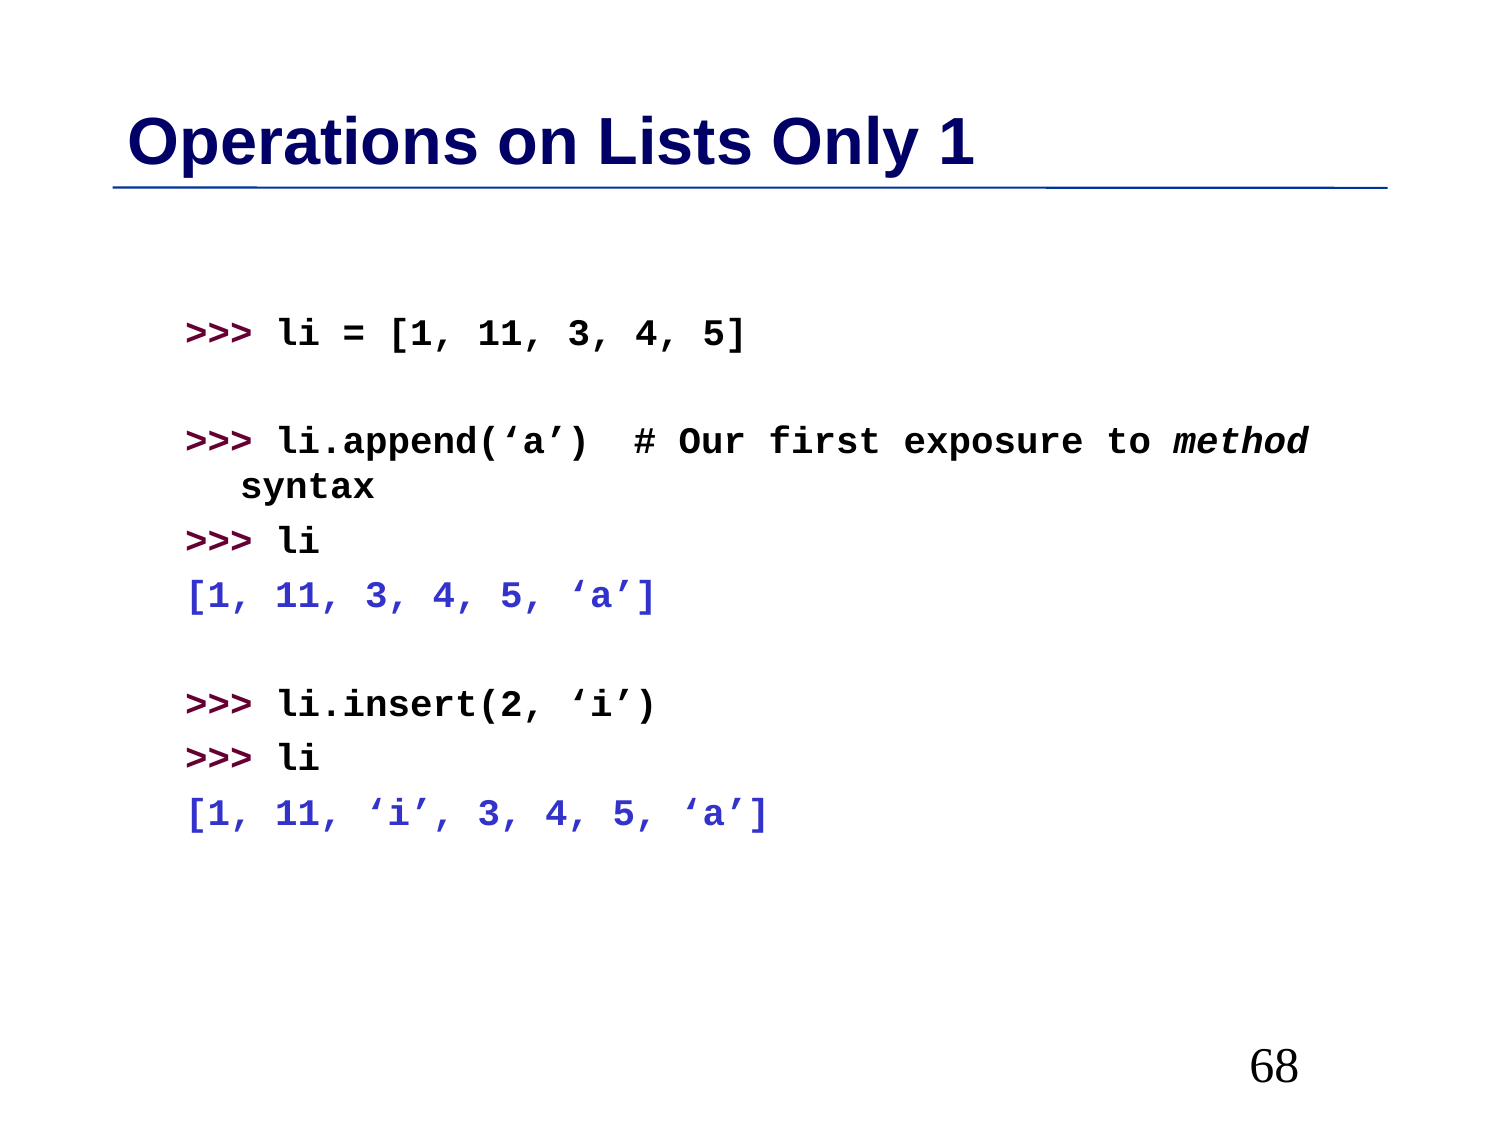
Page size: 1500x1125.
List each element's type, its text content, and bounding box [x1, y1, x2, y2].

list >>> li = [1, 11, 3, 4, 5] >>> li.append(‘a’) # Our first exposure to method syntax >>> li [1, 11, 3, 4, 5, ‘a’] >>> li.insert(2, ‘i’) >>> li [1, 11, ‘i’, 3, 4, 5, ‘a’] [112, 299, 1450, 1063]
text_box [1074, 1063, 1387, 1125]
title Operations on Lists Only 1 [112, 89, 1388, 185]
